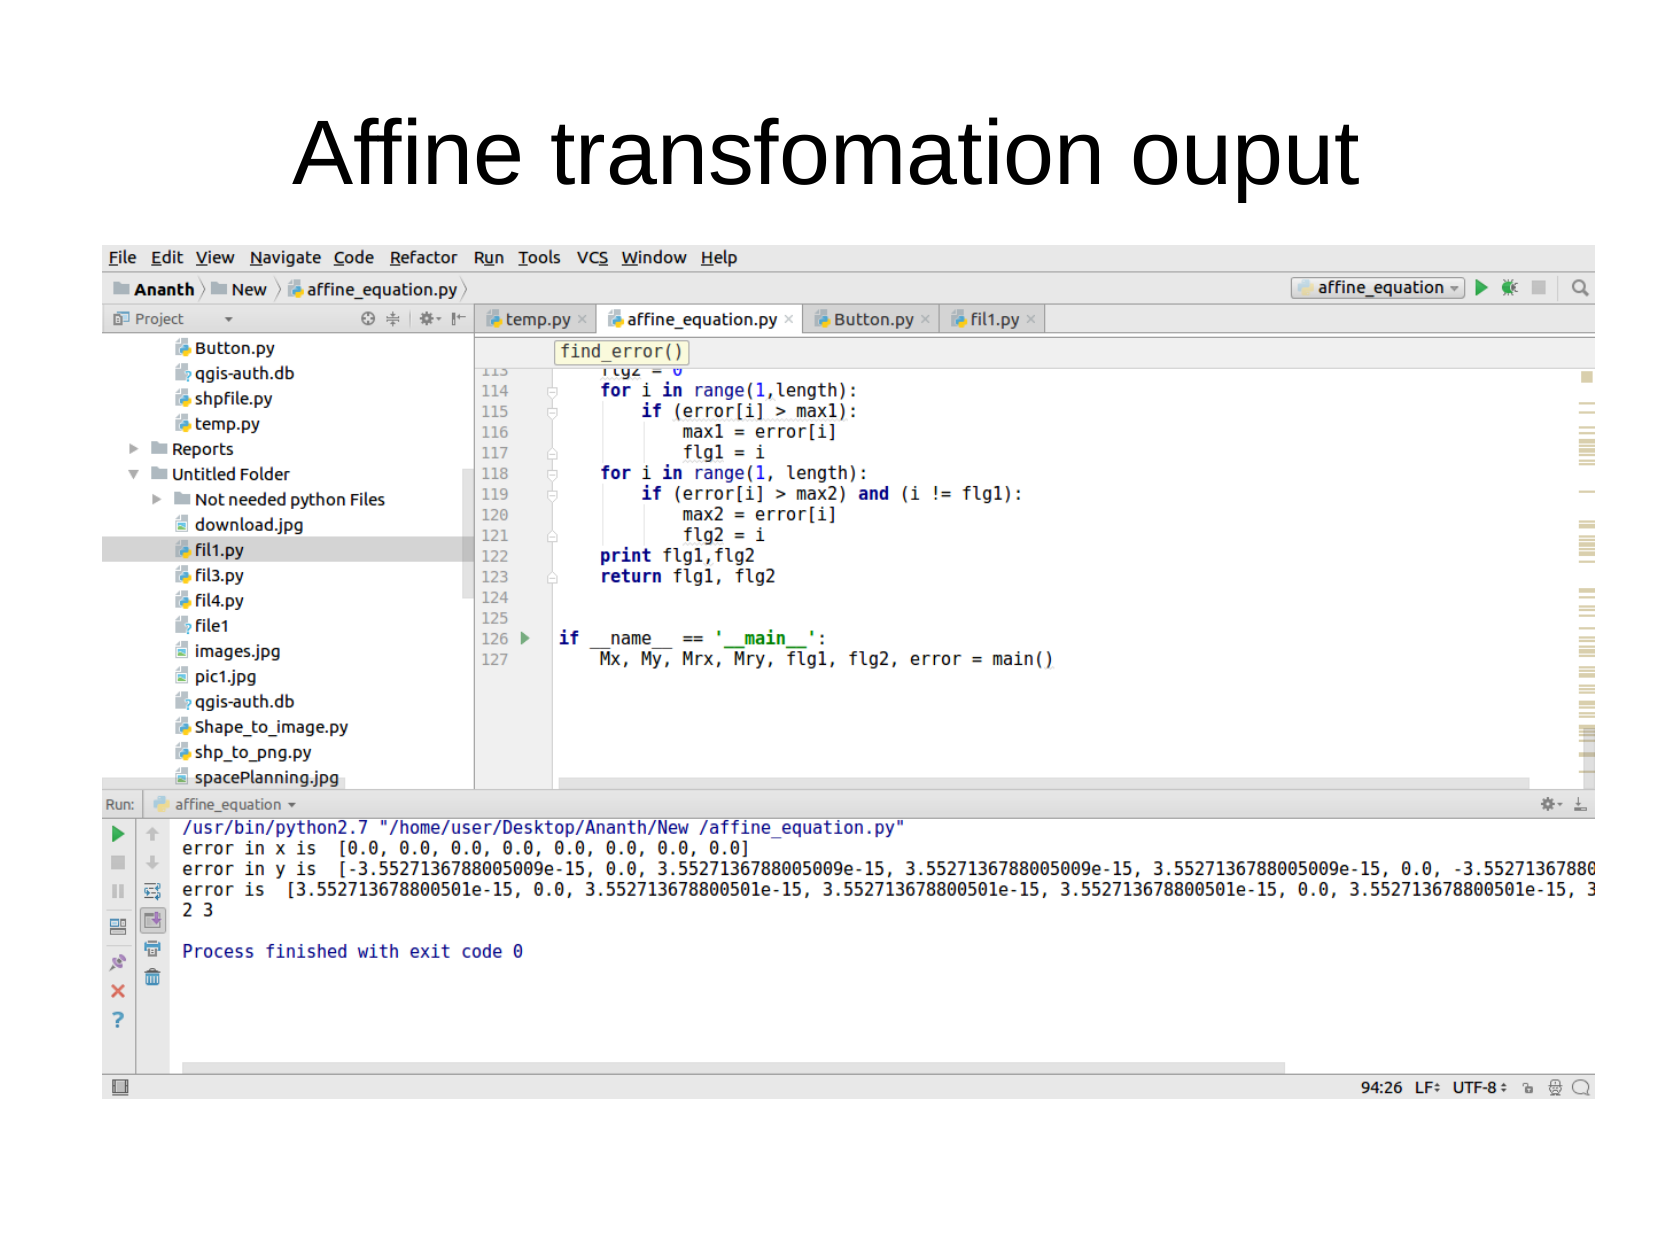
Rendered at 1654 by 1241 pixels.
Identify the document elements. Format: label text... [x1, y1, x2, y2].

title Affine transfomation ouput [82, 49, 1571, 257]
picture [102, 245, 1595, 1099]
